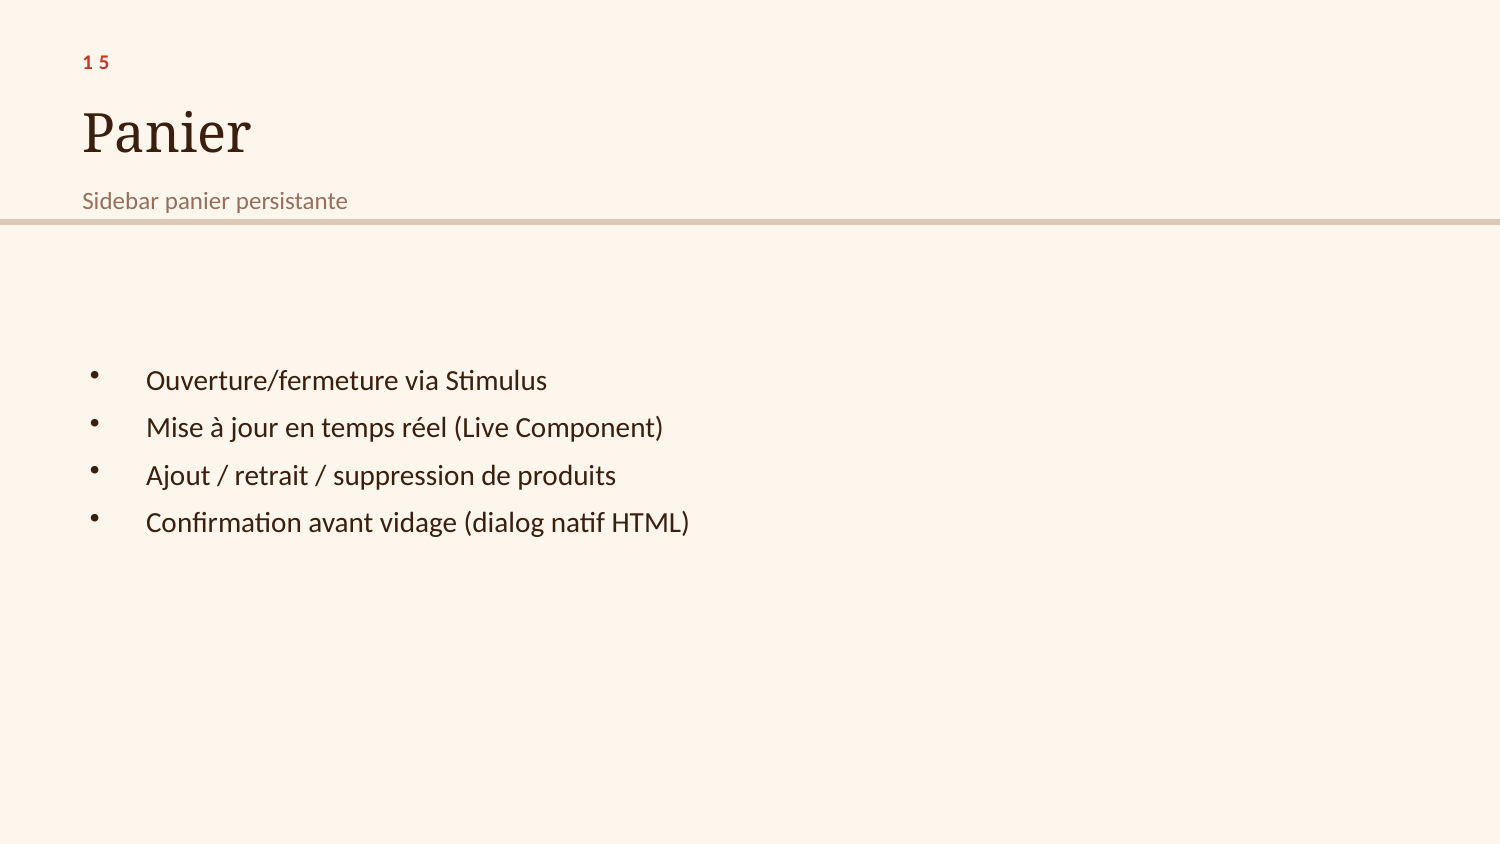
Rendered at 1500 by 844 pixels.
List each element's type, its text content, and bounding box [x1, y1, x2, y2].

text_box [0, 0, 1500, 225]
text_box Panier [67, 82, 1433, 176]
text_box Ouverture/fermeture via Stimulus Mise à jour en temps réel (Live Component) Ajout / retrait / suppression de produits Confirmation avant vidage (dialog natif HTML) [74, 262, 1425, 638]
text_box Sidebar panier persistante [67, 176, 1433, 222]
text_box 15 [67, 41, 218, 80]
